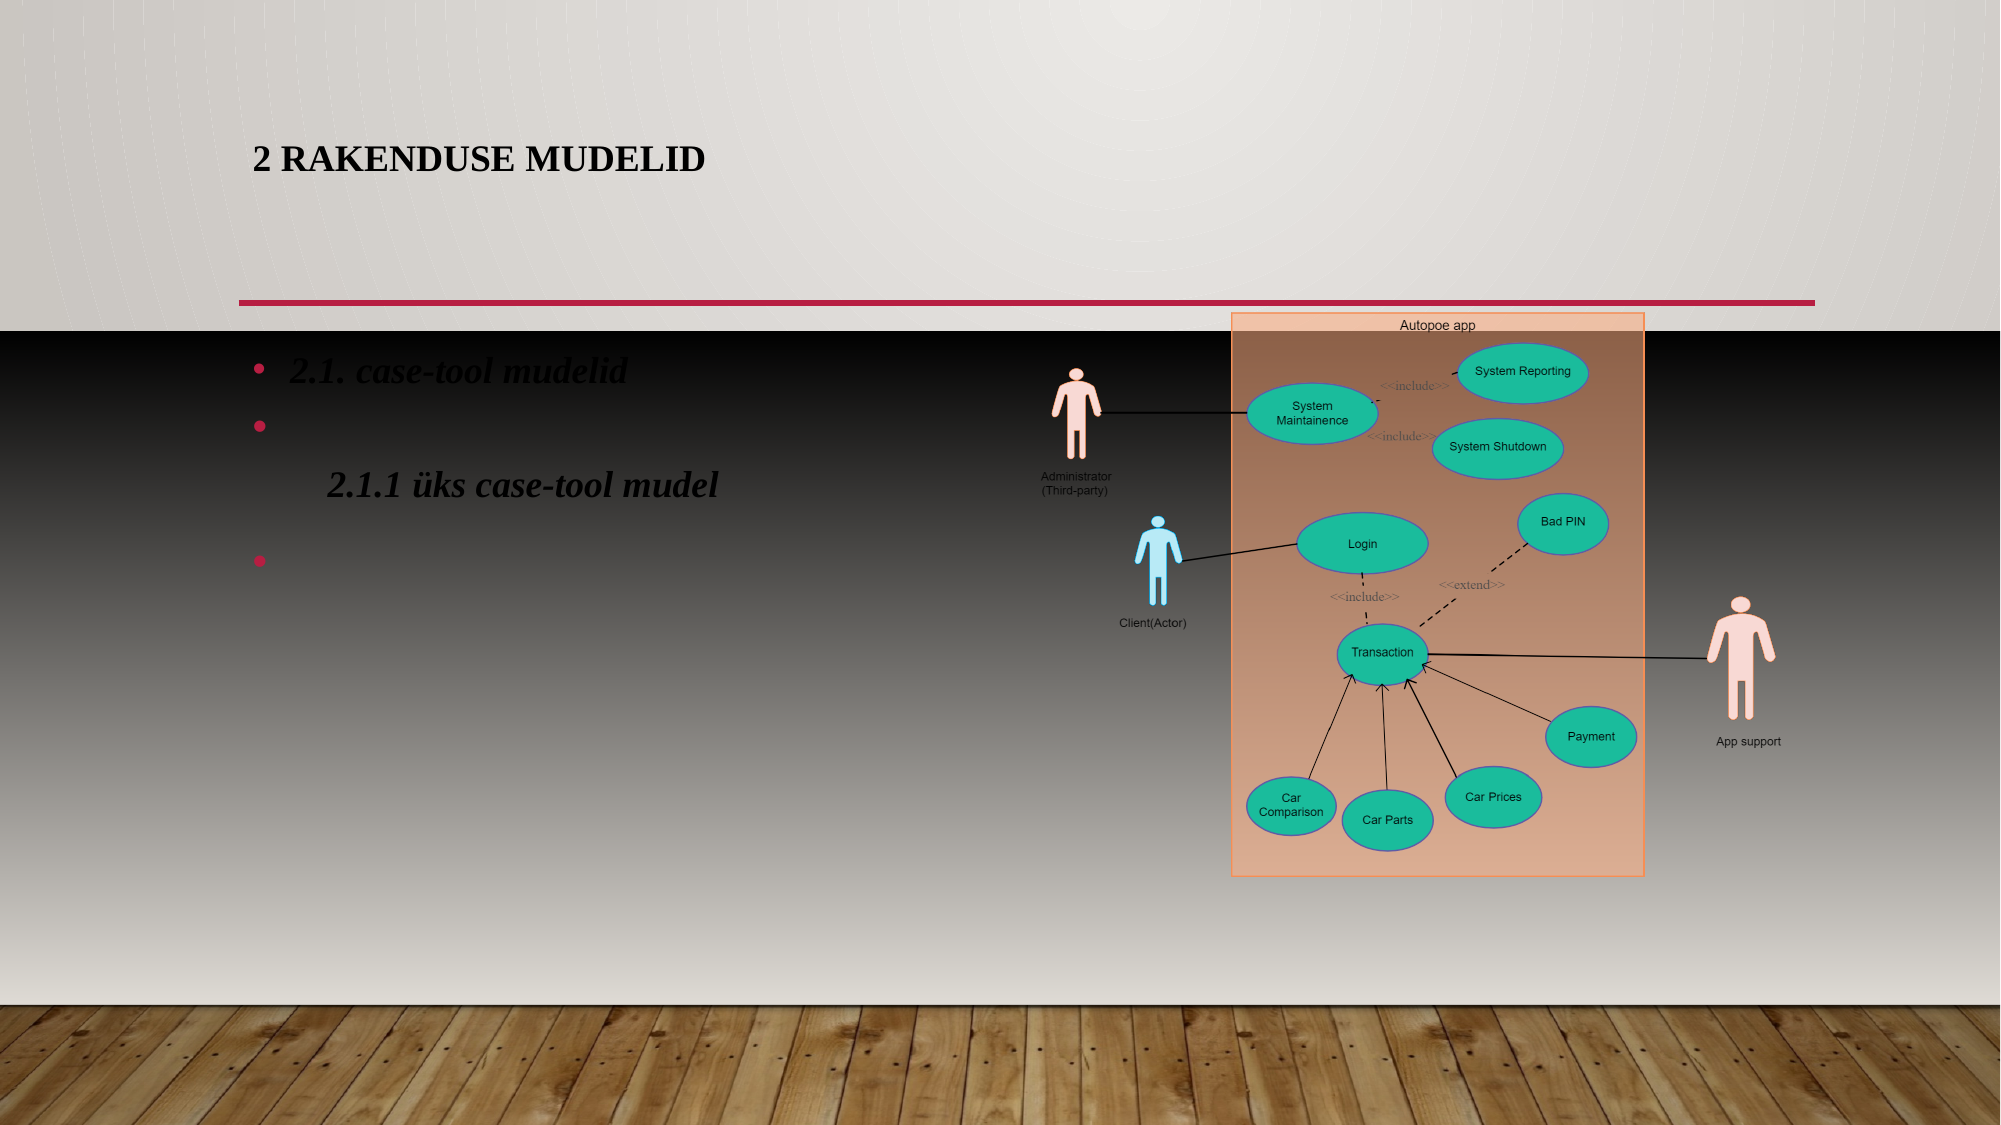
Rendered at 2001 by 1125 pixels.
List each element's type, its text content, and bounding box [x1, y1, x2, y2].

title 2 RAKENDUSE MUDELID [237, 132, 1814, 306]
picture [1015, 292, 1801, 896]
list 2.1. case-tool mudelid 2.1.1 üks case-tool mudel [237, 329, 1000, 896]
